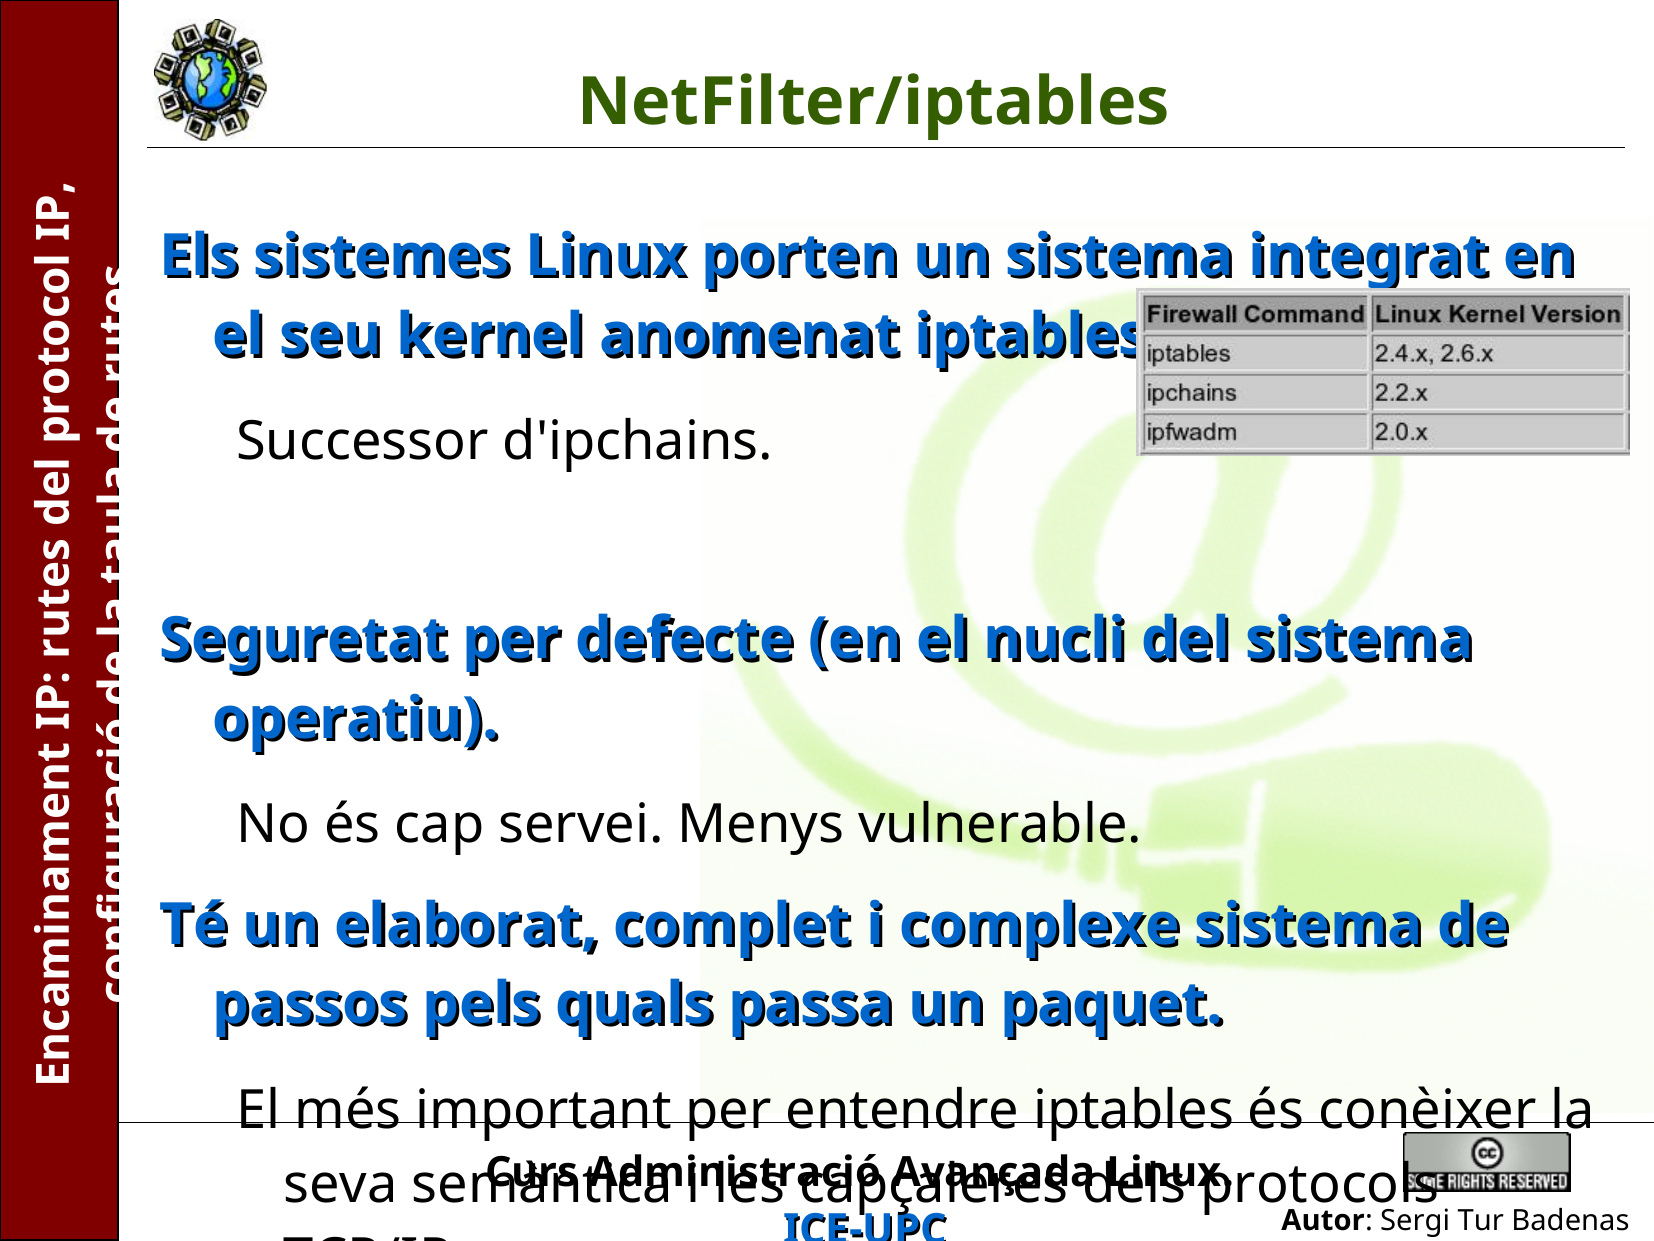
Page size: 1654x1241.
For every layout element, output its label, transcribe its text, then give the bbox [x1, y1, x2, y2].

picture [1491, 1102, 1506, 1111]
picture [996, 1102, 1011, 1111]
picture [1139, 1102, 1155, 1113]
picture [825, 1102, 840, 1113]
title NetFilter/iptables [129, 56, 1619, 141]
picture [154, 19, 268, 56]
picture [1403, 1132, 1571, 1192]
picture [1352, 1102, 1369, 1113]
picture [1185, 1102, 1200, 1111]
picture [1418, 1102, 1433, 1111]
list Els sistemes Linux porten un sistema integrat en el seu kernel anomenat iptables. Successor d'ipchains. Seguretat per defecte (en el nucli del sistema operatiu). No és cap servei. Menys vulnerable. Té un elaborat, complet i complexe sistema de passos pels quals passa un paquet. El més important per entendre iptables és conèixer la seva semàntica i les capçaleres dels protocols TCP/IP. Wiki sobre iptables [141, 213, 1630, 1076]
picture [908, 1102, 923, 1113]
picture [941, 1102, 957, 1113]
picture [877, 1102, 892, 1111]
picture [700, 1102, 710, 1113]
picture [1255, 1102, 1270, 1111]
picture [793, 1102, 808, 1111]
picture [1056, 1102, 1072, 1113]
picture [726, 1102, 741, 1111]
picture [1386, 1102, 1401, 1113]
picture [700, 217, 1654, 1113]
